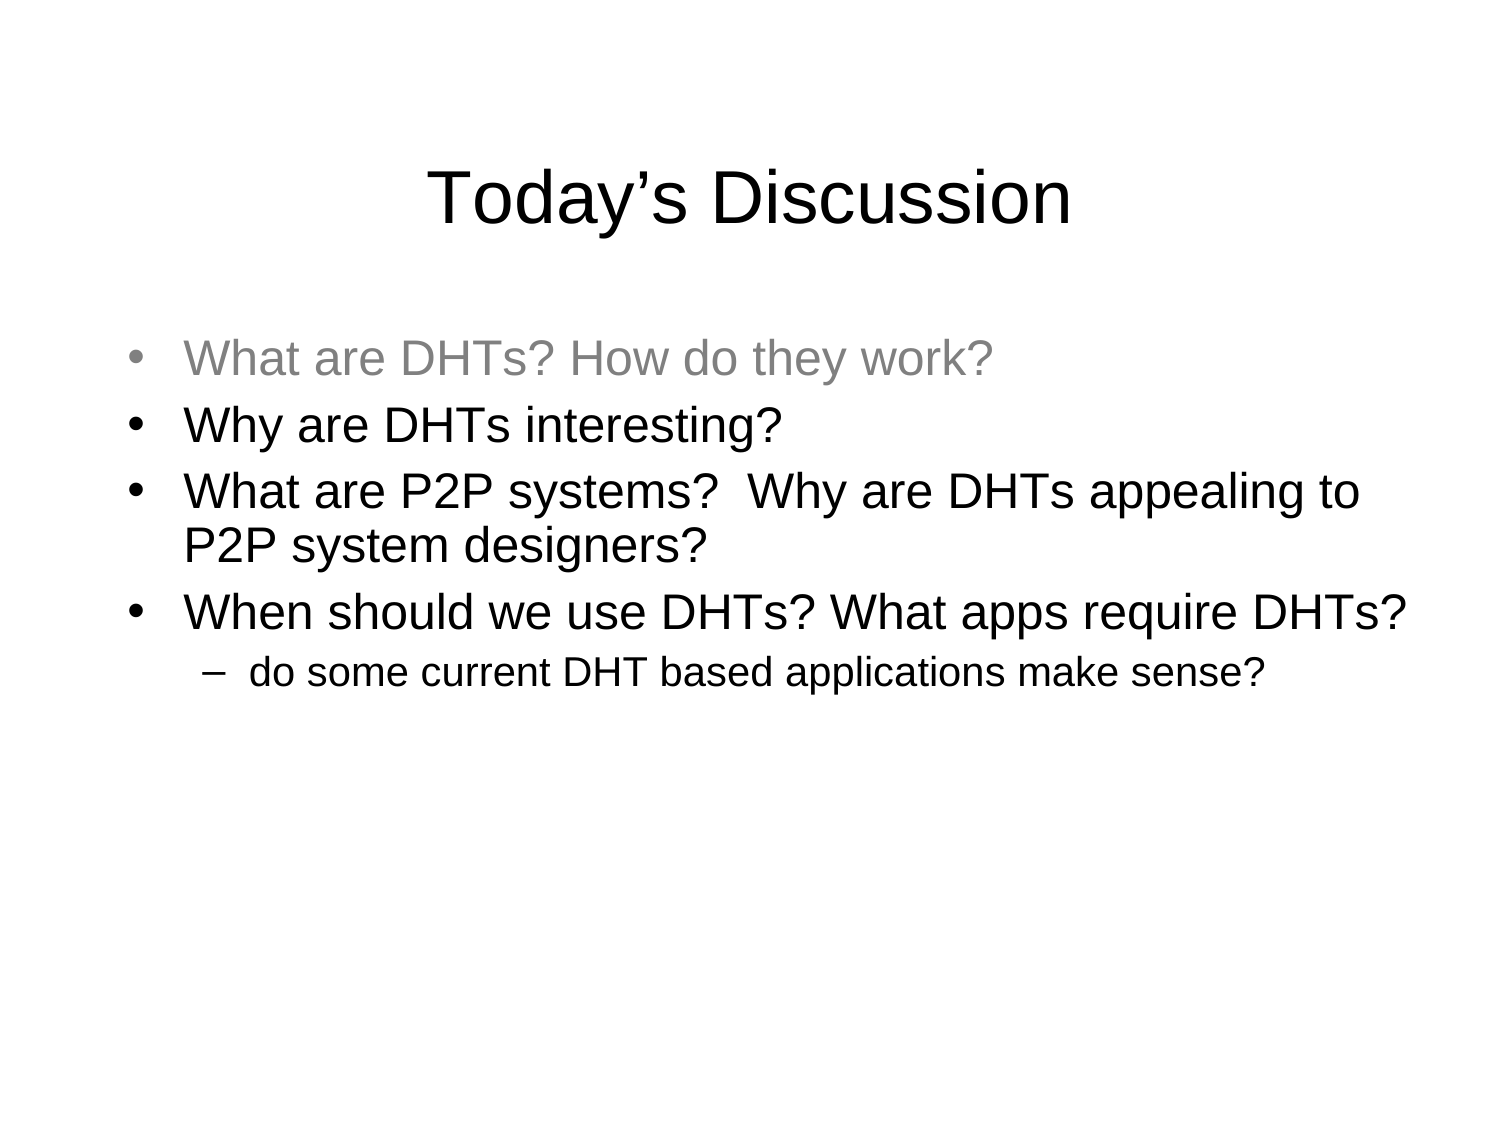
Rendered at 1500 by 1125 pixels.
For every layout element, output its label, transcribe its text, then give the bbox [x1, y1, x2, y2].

list What are DHTs? How do they work? Why are DHTs interesting? What are P2P systems? Why are DHTs appealing to P2P system designers? When should we use DHTs? What apps require DHTs? do some current DHT based applications make sense? [112, 324, 1438, 1000]
title Today’s Discussion [112, 99, 1388, 288]
